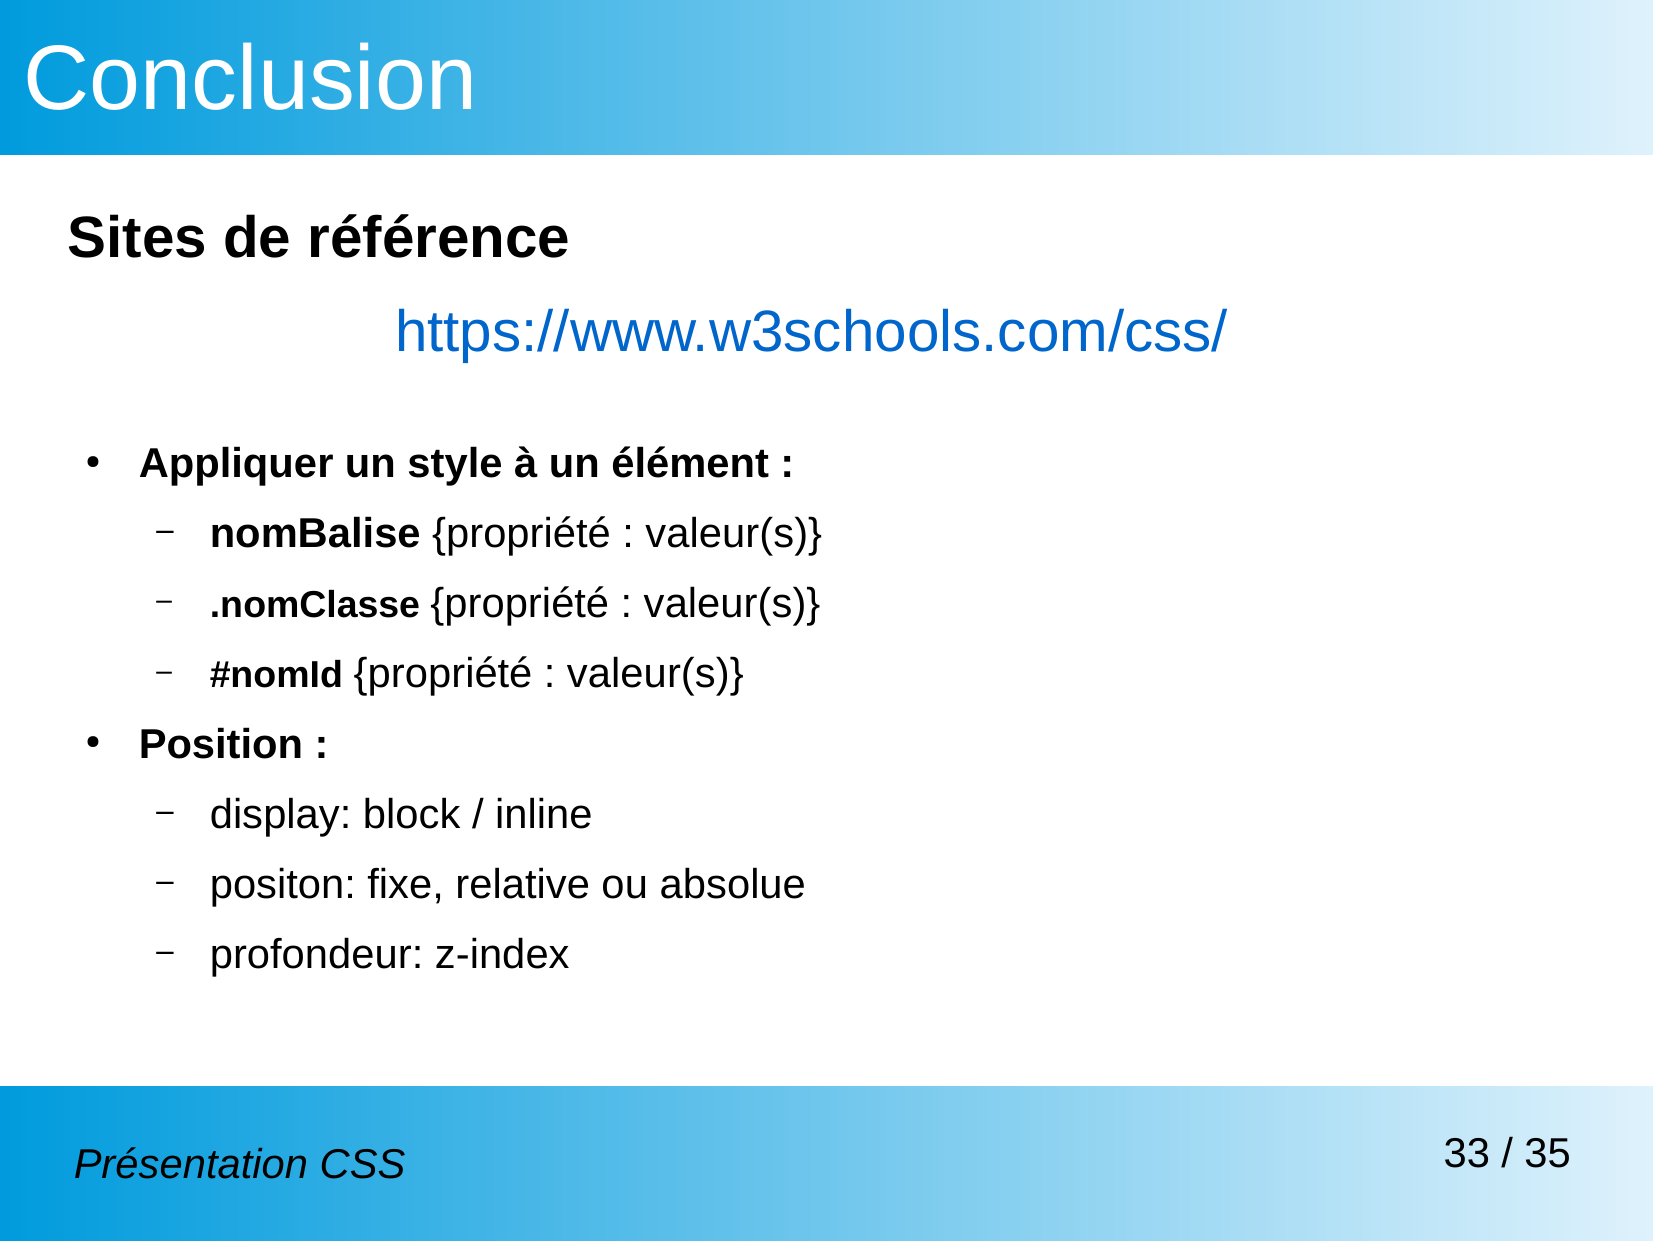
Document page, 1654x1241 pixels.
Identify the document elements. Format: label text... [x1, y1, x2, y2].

list Sites de référence https://www.w3schools.com/css/ Appliquer un style à un élément : nomBalise {propriété : valeur(s)} .nomClasse {propriété : valeur(s)} #nomId {propriété : valeur(s)} Position : display: block / inline positon: fixe, relative ou absolue profondeur: z-index [67, 204, 1557, 1006]
title Conclusion [23, 25, 1512, 130]
